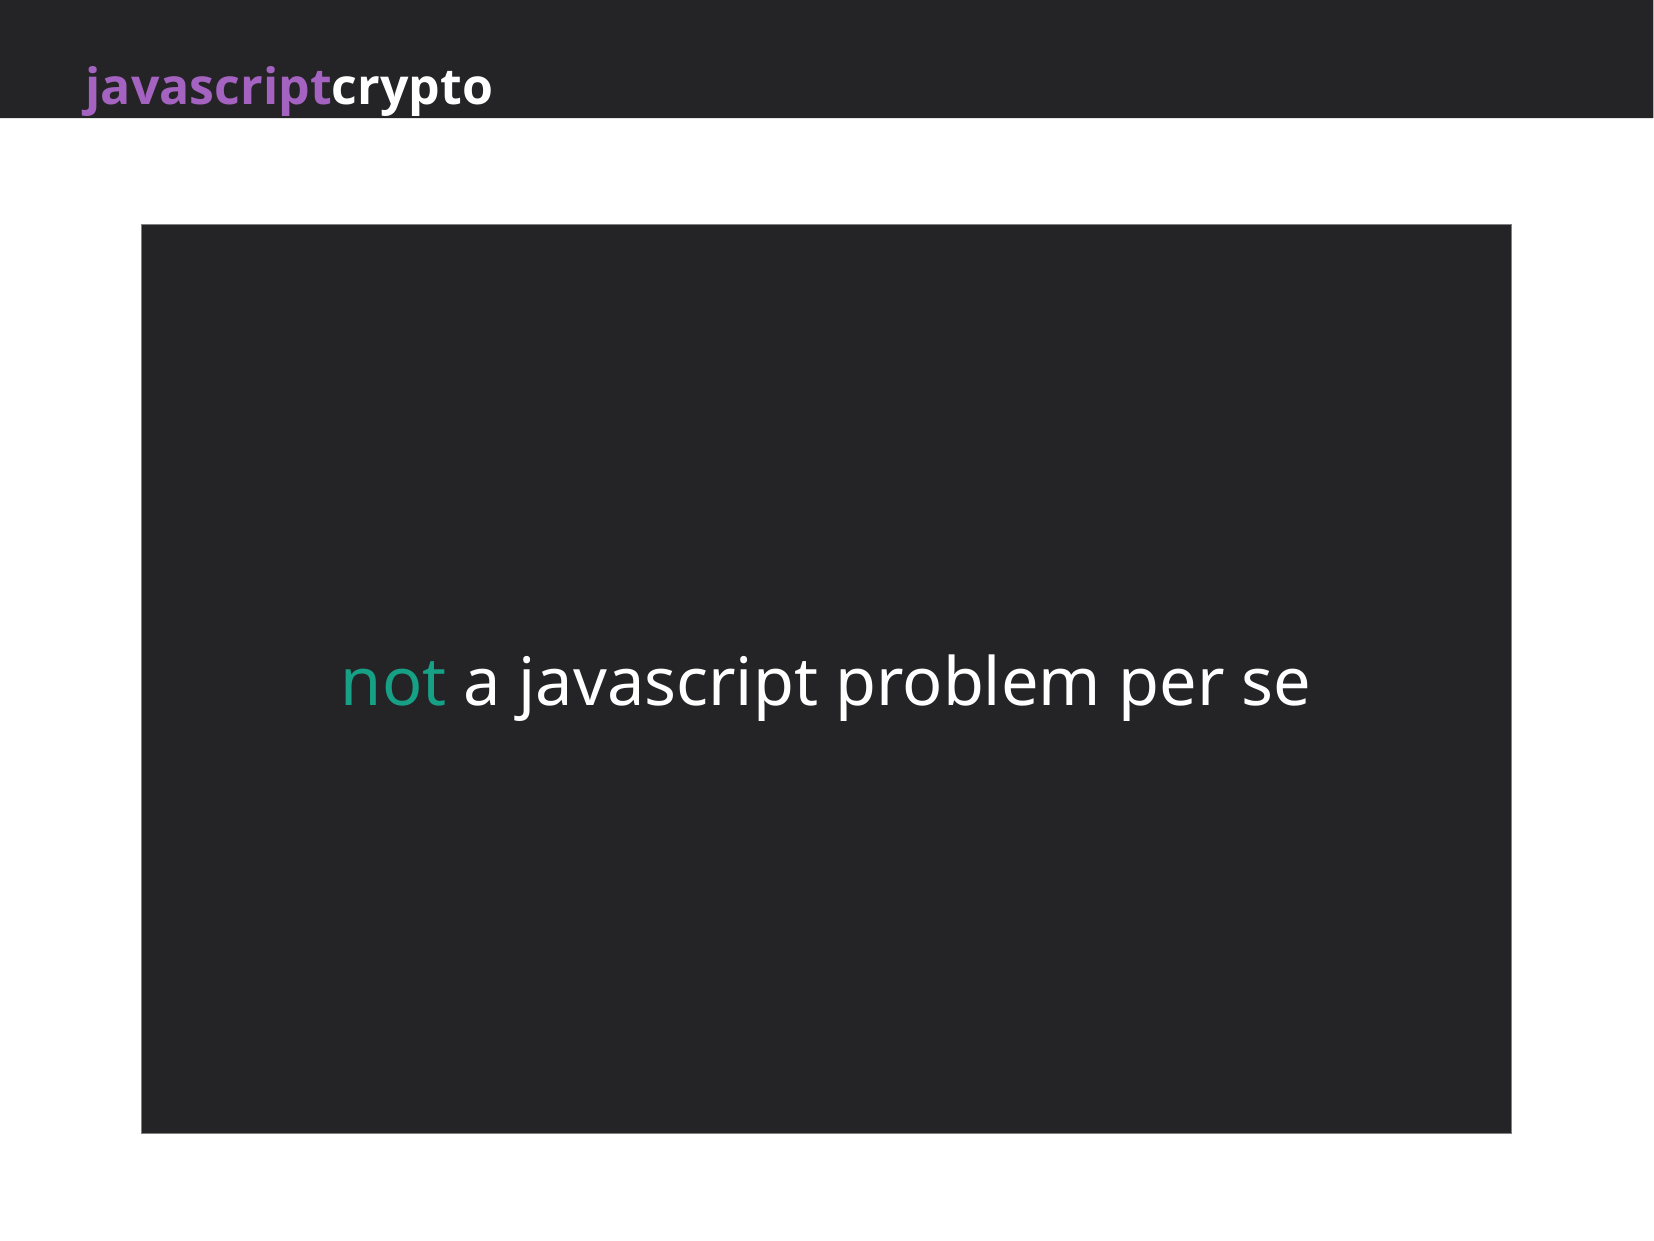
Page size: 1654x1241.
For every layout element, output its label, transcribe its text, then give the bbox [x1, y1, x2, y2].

text_box [0, 0, 1654, 119]
text_box [165, 531, 1441, 1087]
text_box not a javascript problem per se [141, 224, 1512, 1134]
text_box javascriptcrypto [70, 43, 544, 119]
